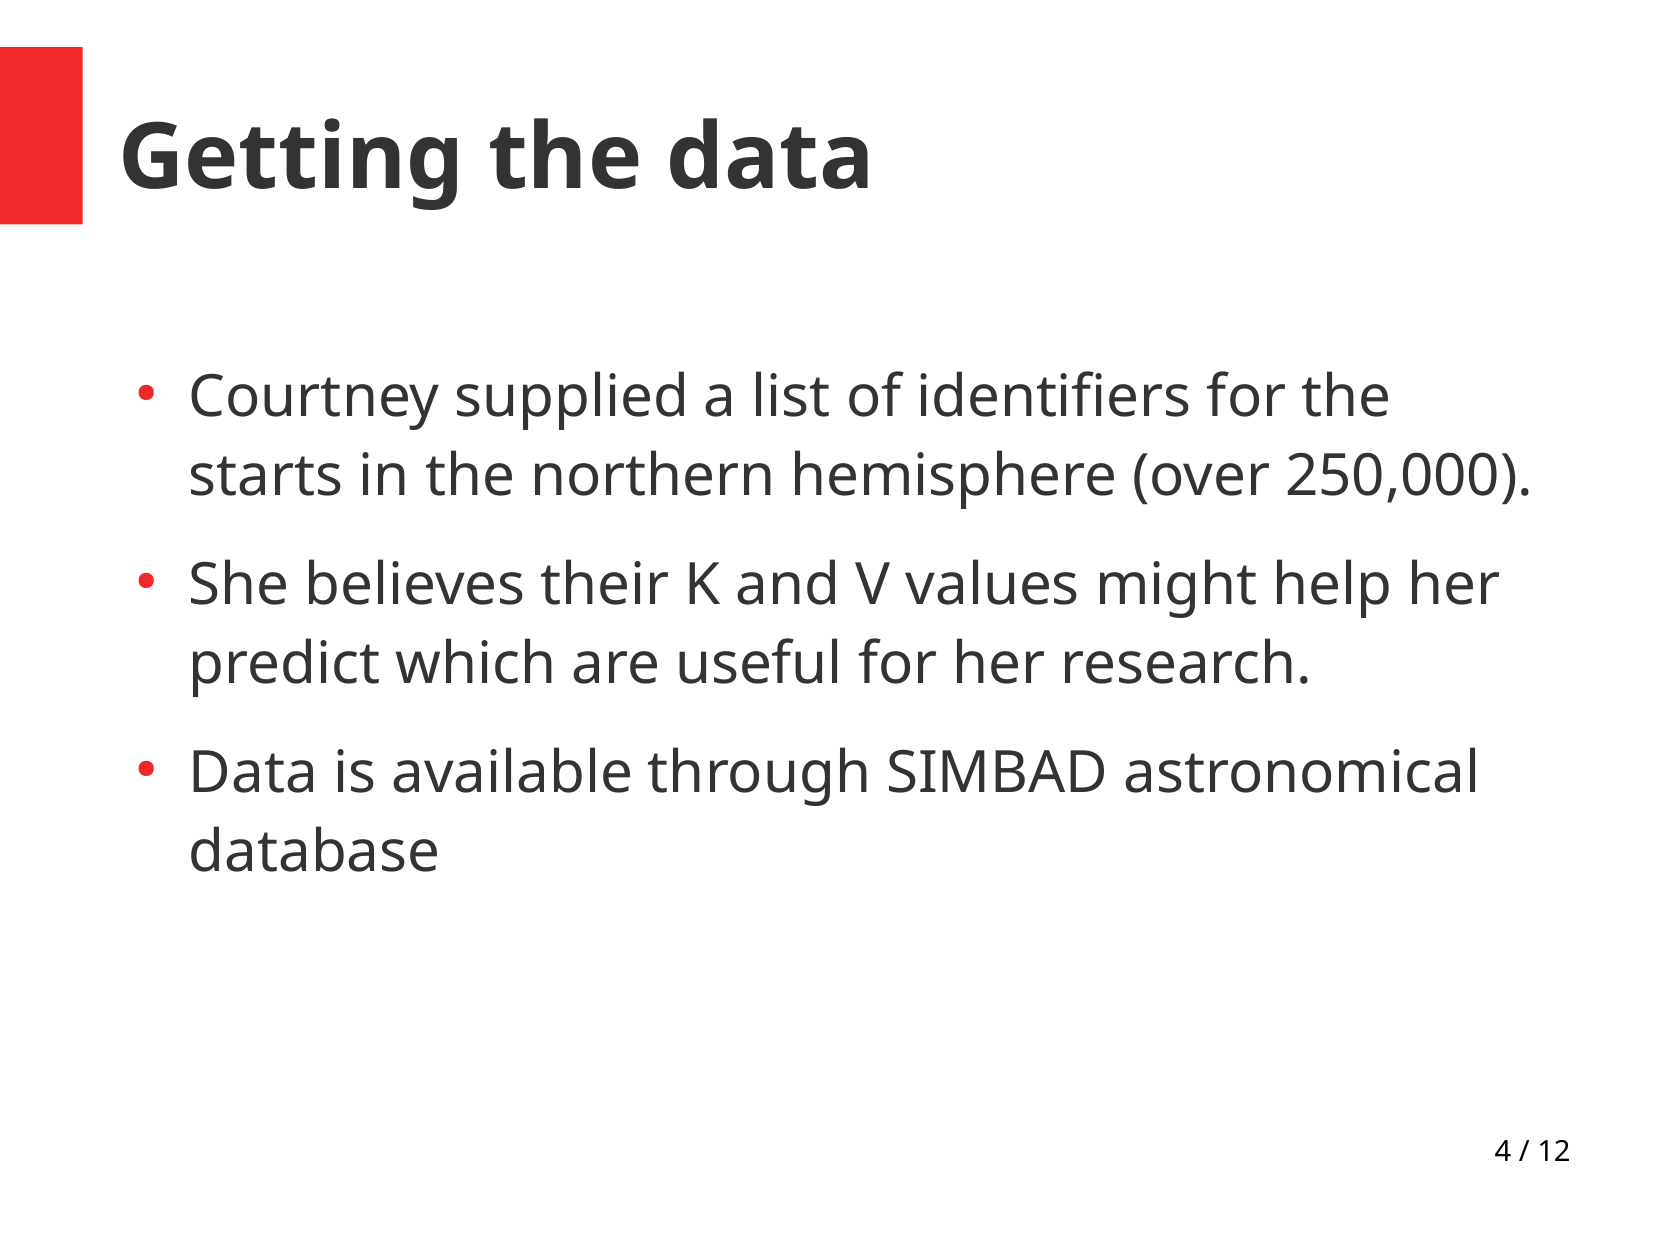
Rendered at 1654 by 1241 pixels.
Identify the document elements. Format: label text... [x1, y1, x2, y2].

list Courtney supplied a list of identifiers for the starts in the northern hemisphere (over 250,000). She believes their K and V values might help her predict which are useful for her research. Data is available through SIMBAD astronomical database [118, 354, 1536, 1074]
title Getting the data [118, 49, 1571, 257]
